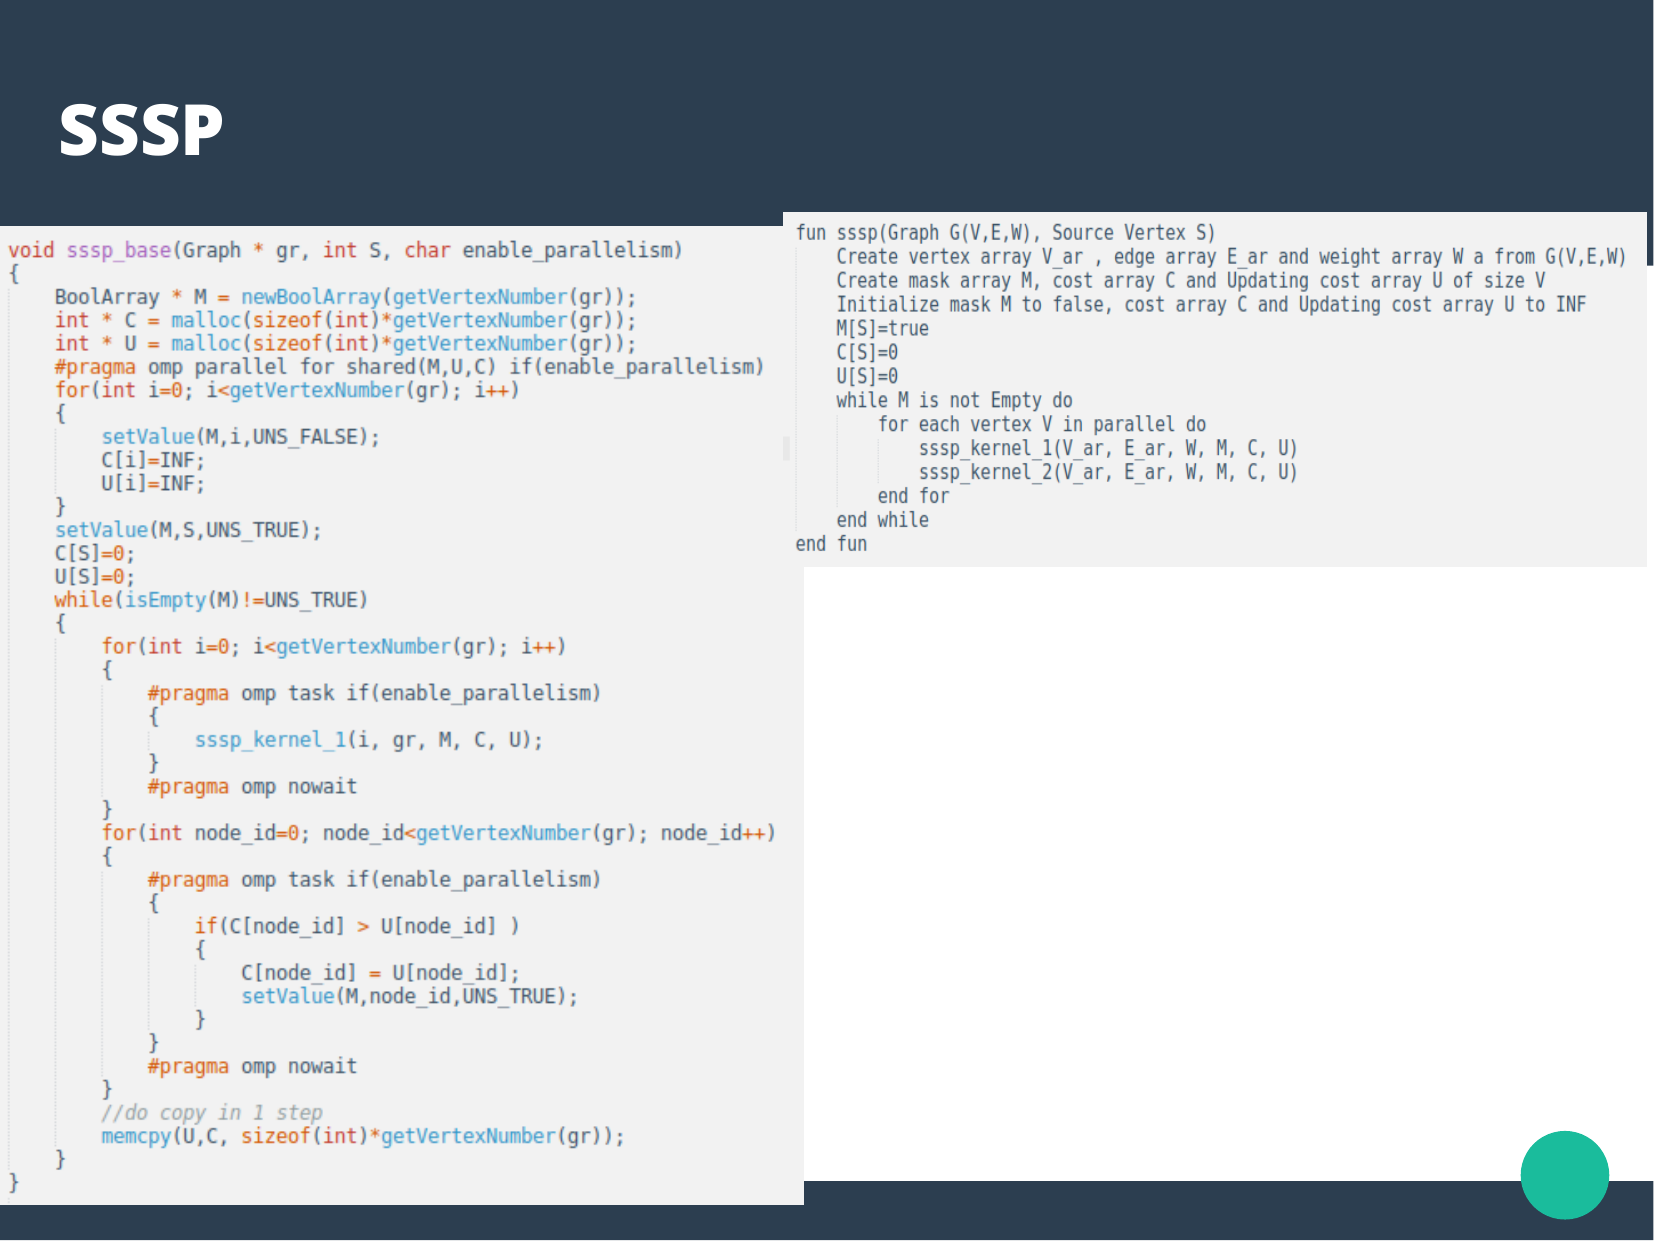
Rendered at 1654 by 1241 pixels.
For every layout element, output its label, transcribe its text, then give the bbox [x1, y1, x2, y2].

picture [0, 212, 1647, 1205]
title SSSP [59, 49, 1595, 207]
